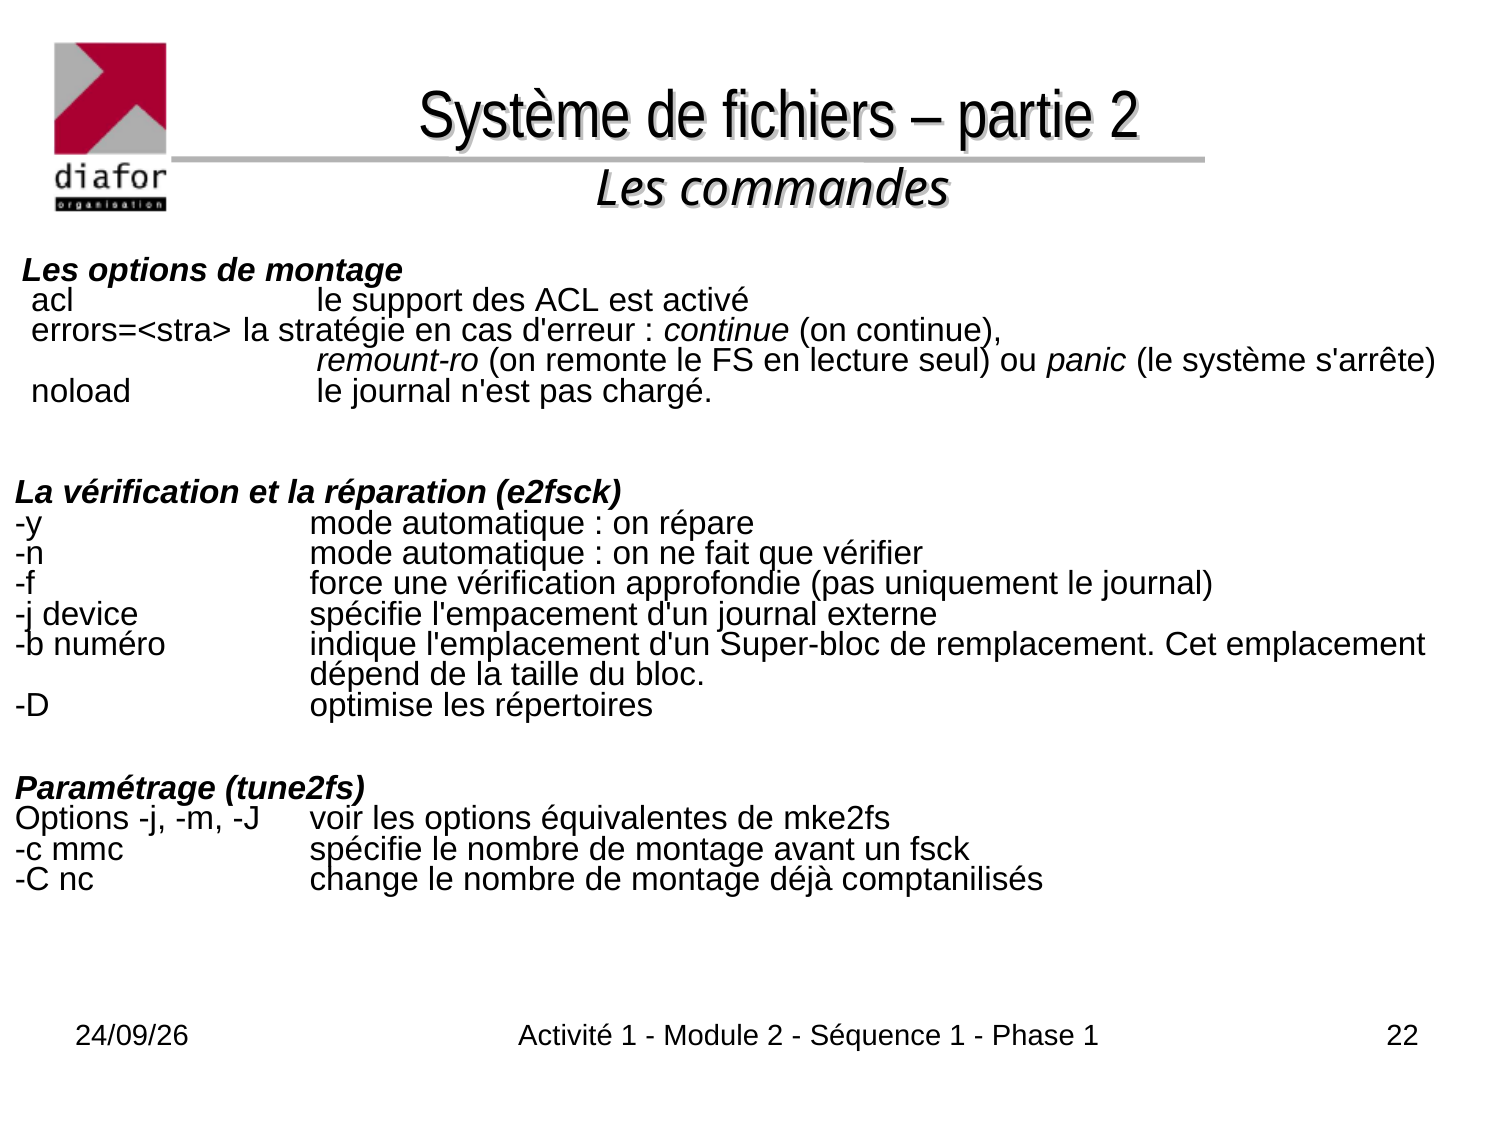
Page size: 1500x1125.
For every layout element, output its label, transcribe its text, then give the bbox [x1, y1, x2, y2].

text_box Paramétrage (tune2fs) Options -j, -m, -J voir les options équivalentes de mke2fs -c mmc spécifie le nombre de montage avant un fsck -C nc change le nombre de montage déjà comptanilisés [0, 767, 1060, 904]
picture [53, 42, 168, 213]
title Système de fichiers – partie 2 Les commandes [104, 45, 1455, 250]
text_box Les options de montage acl le support des ACL est activé errors=<stra> la stratégie en cas d'erreur : continue (on continue), remount-ro (on remonte le FS en lecture seul) ou panic (le système s'arrête) noload le journal n'est pas chargé. [7, 249, 1451, 416]
text_box La vérification et la réparation (e2fsck) -y mode automatique : on répare -n mode automatique : on ne fait que vérifier -f force une vérification approfondie (pas uniquement le journal) -j device spécifie l'empacement d'un journal externe -b numéro indique l'emplacement d'un Super-bloc de remplacement. Cet emplacement dépend de la taille du bloc. -D optimise les répertoires [0, 472, 1452, 730]
